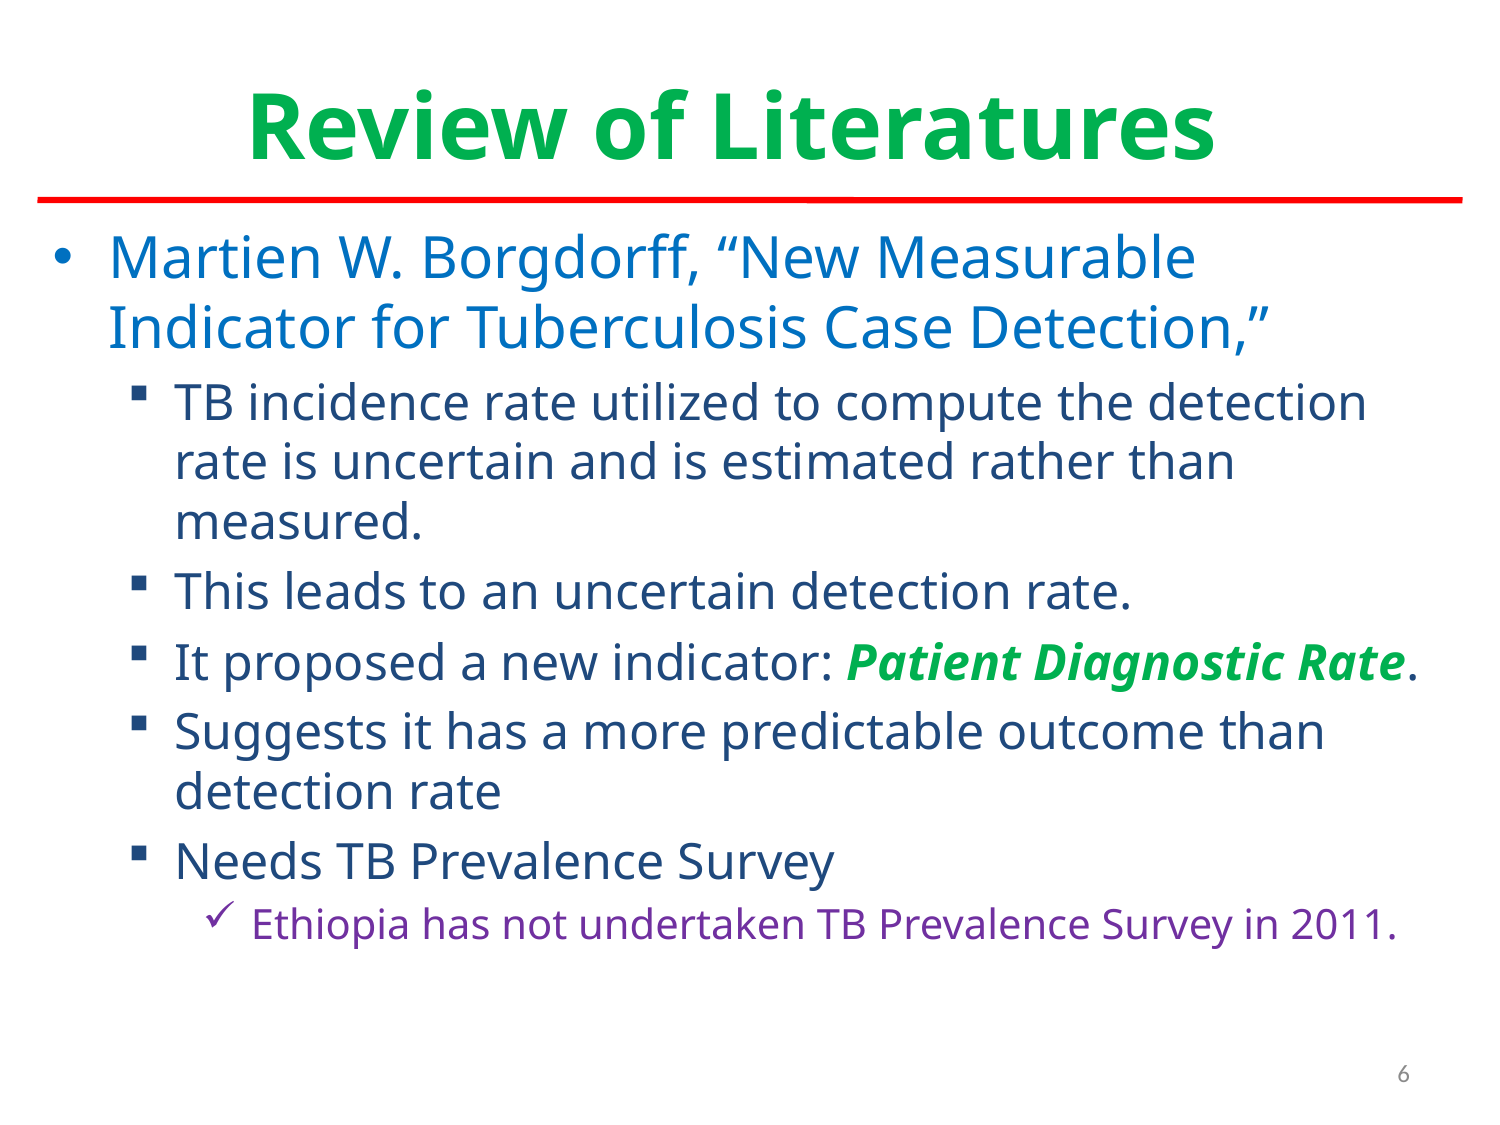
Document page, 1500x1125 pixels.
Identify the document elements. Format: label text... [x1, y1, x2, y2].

title Review of Literatures [37, 45, 1425, 200]
list Martien W. Borgdorff, “New Measurable Indicator for Tuberculosis Case Detection,” TB incidence rate utilized to compute the detection rate is uncertain and is estimated rather than measured. This leads to an uncertain detection rate. It proposed a new indicator: Patient Diagnostic Rate. Suggests it has a more predictable outcome than detection rate Needs TB Prevalence Survey Ethiopia has not undertaken TB Prevalence Survey in 2011. [37, 212, 1463, 1038]
